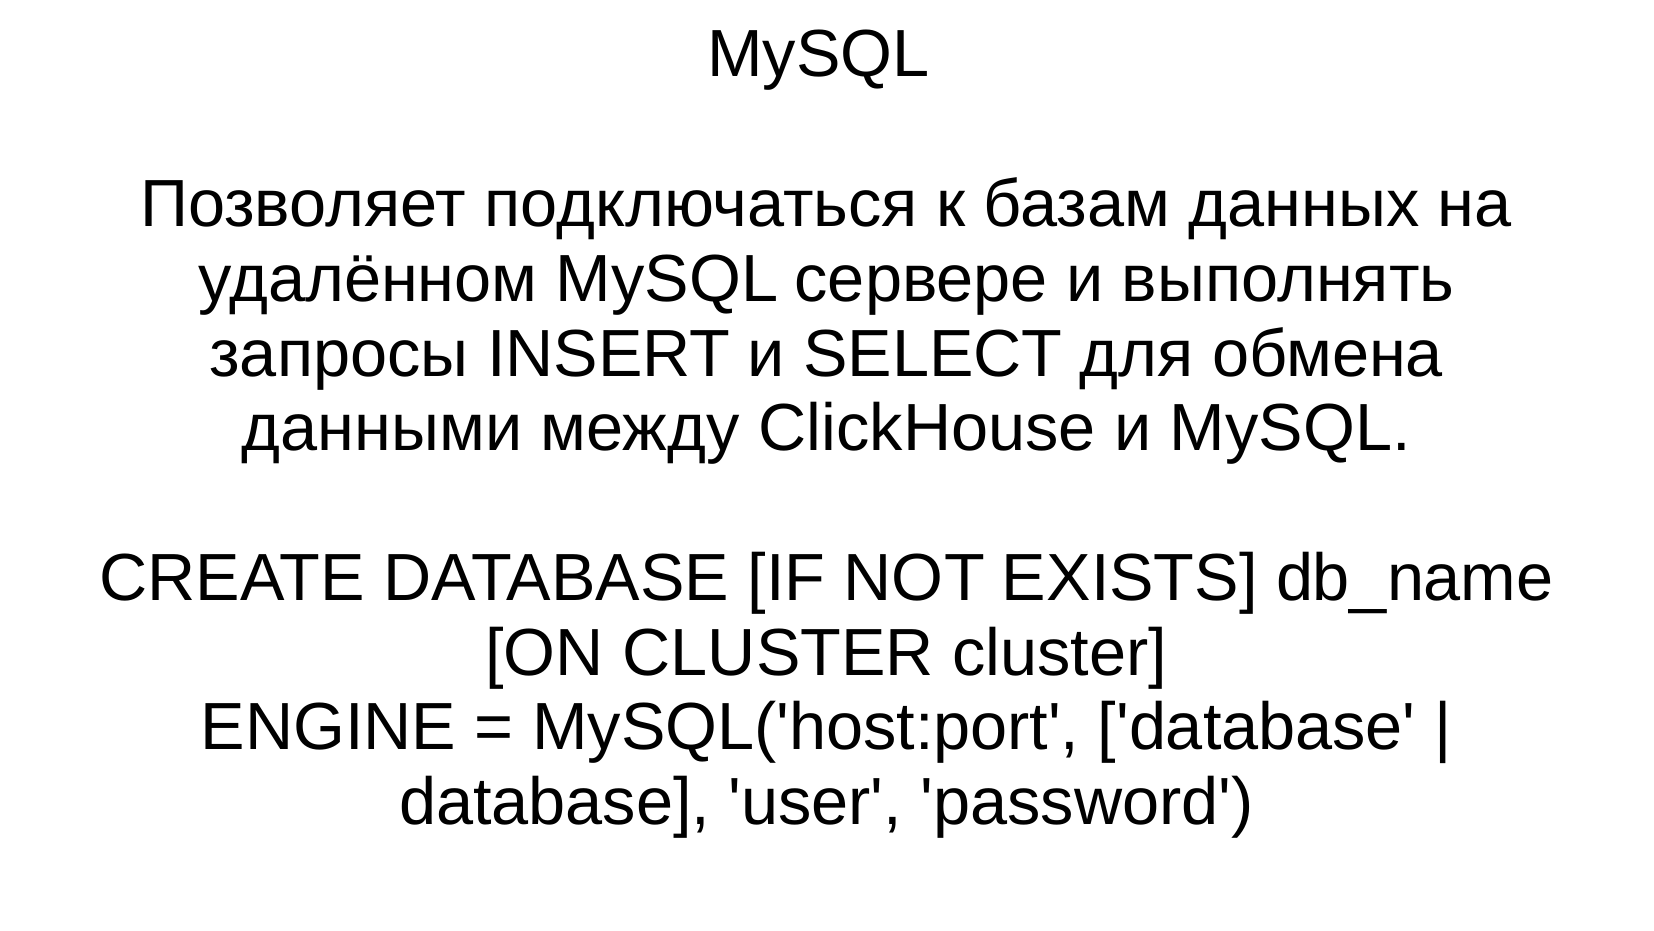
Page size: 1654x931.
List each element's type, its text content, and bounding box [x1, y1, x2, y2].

subtitle MySQL Позволяет подключаться к базам данных на удалённом MySQL сервере и выполнять запросы INSERT и SELECT для обмена данными между ClickHouse и MySQL. CREATE DATABASE [IF NOT EXISTS] db_name [ON CLUSTER cluster] ENGINE = MySQL('host:port', ['database' | database], 'user', 'password') [82, 16, 1571, 914]
